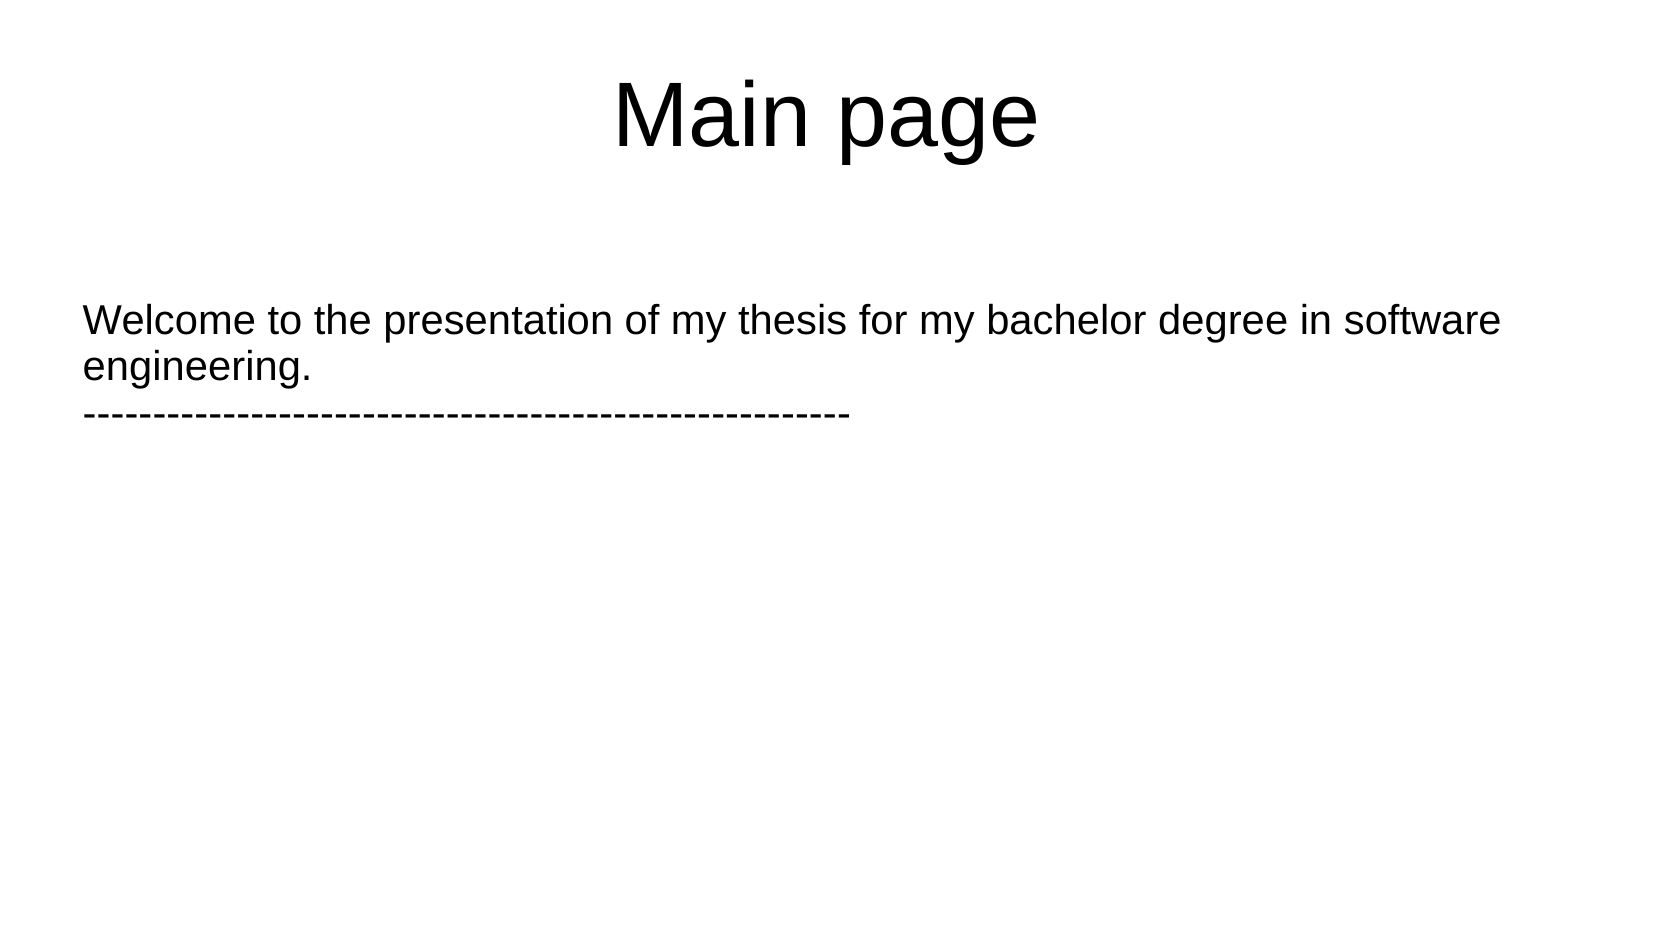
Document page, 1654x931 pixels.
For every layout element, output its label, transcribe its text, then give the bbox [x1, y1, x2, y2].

subtitle Welcome to the presentation of my thesis for my bachelor degree in software engineering. ------------------------------------------------------- [82, 217, 1571, 758]
title Main page [82, 37, 1571, 193]
